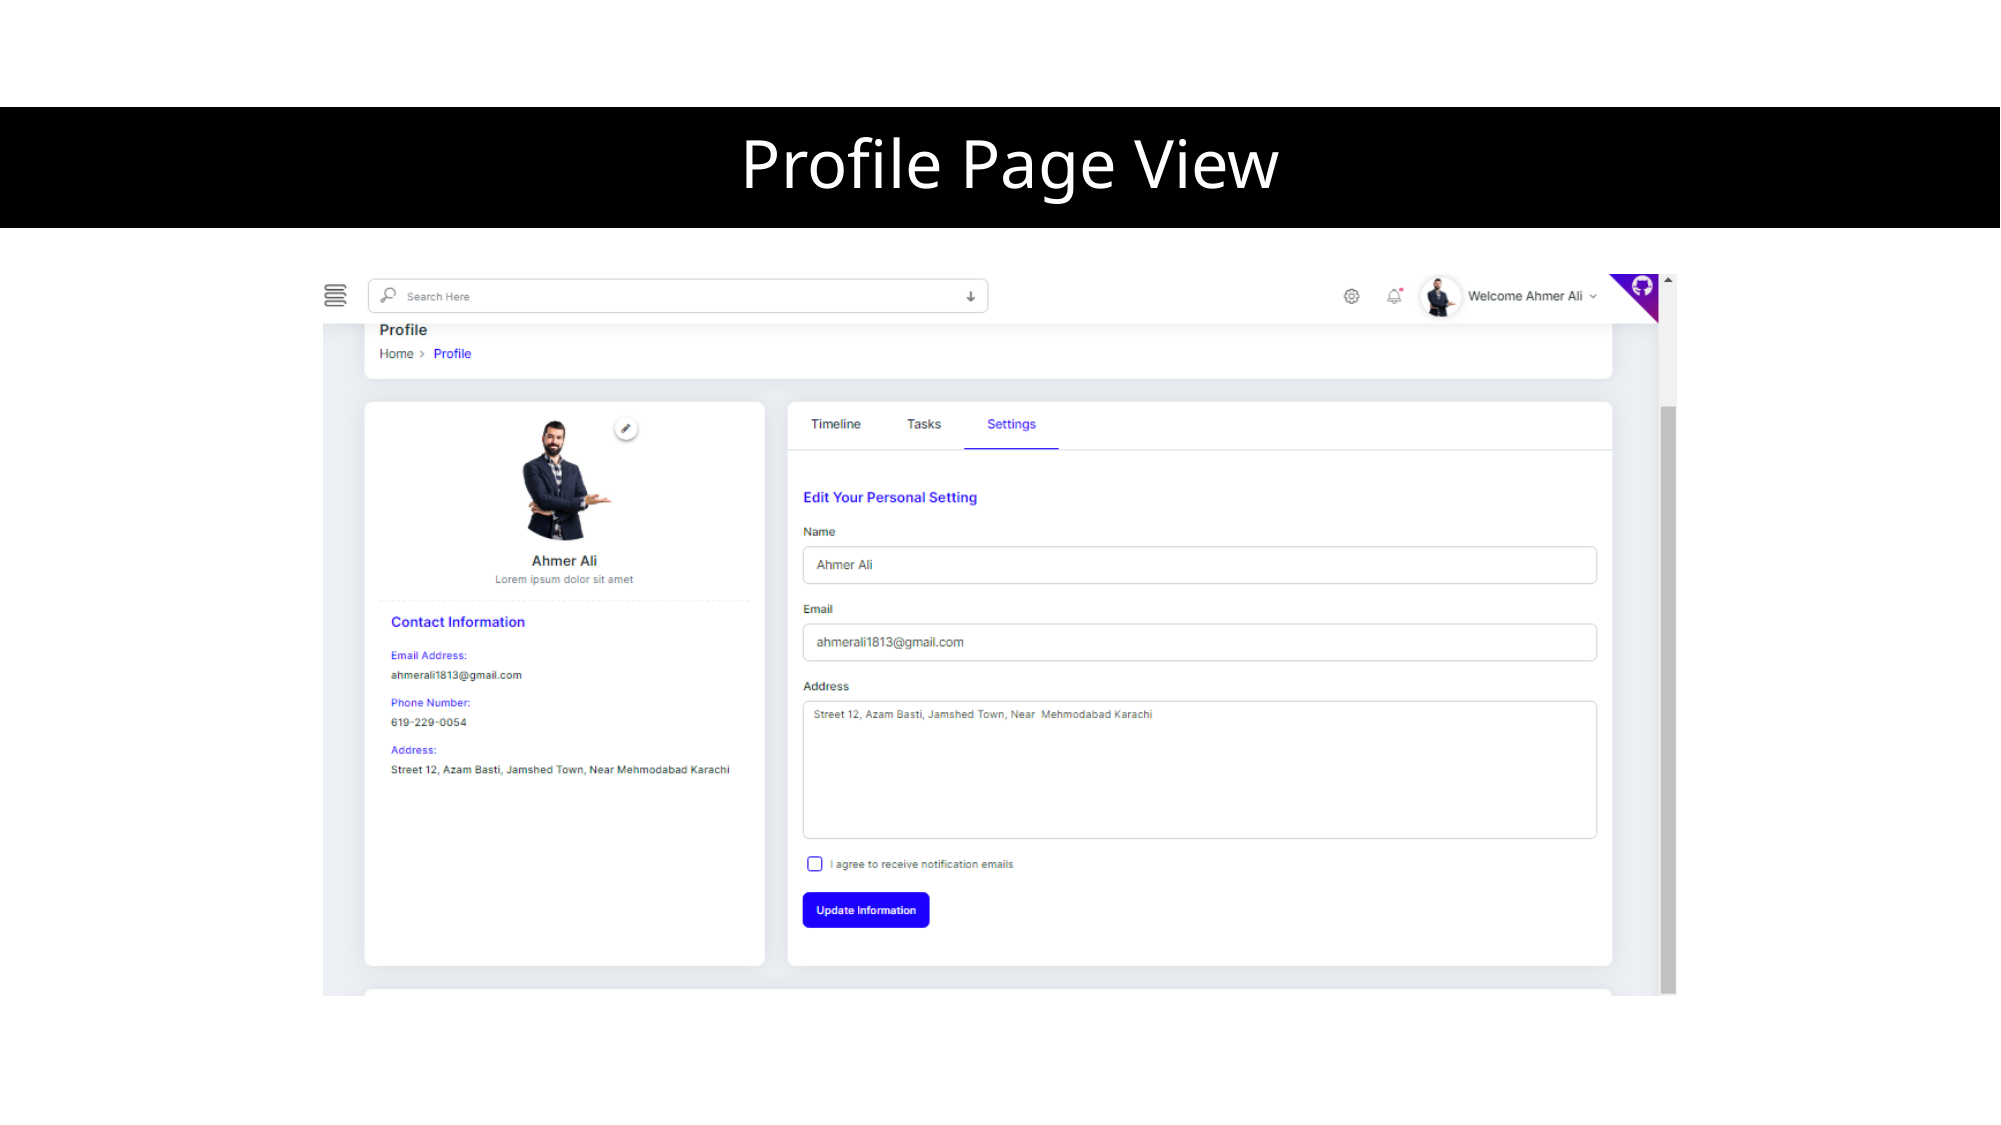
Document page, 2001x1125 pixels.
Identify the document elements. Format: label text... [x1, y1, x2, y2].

text_box [1931, 107, 2000, 228]
title Profile Page View [91, 105, 1931, 228]
text_box [0, 107, 91, 228]
picture [323, 274, 1677, 996]
